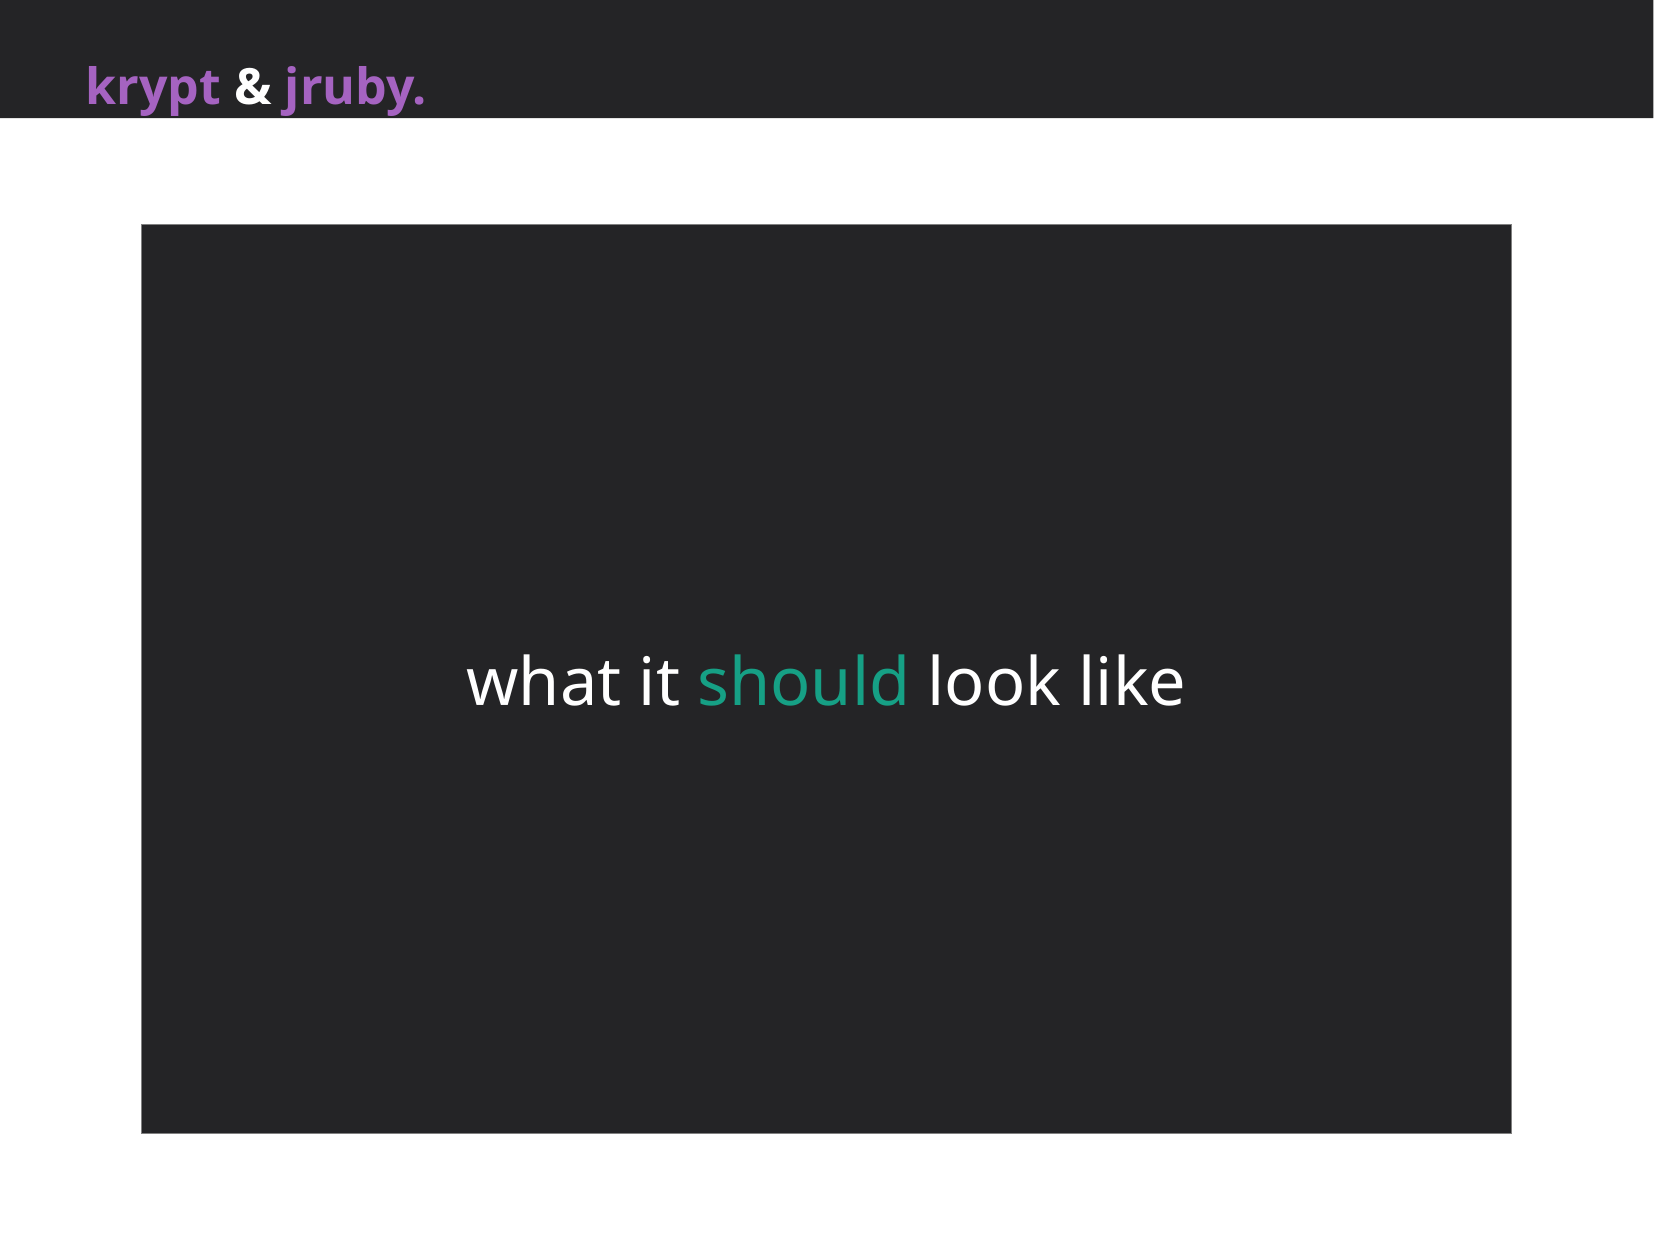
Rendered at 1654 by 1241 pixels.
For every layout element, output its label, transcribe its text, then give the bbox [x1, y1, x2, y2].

text_box krypt & jruby. [70, 43, 1359, 119]
text_box what it should look like [141, 224, 1512, 1134]
text_box [0, 0, 1654, 119]
